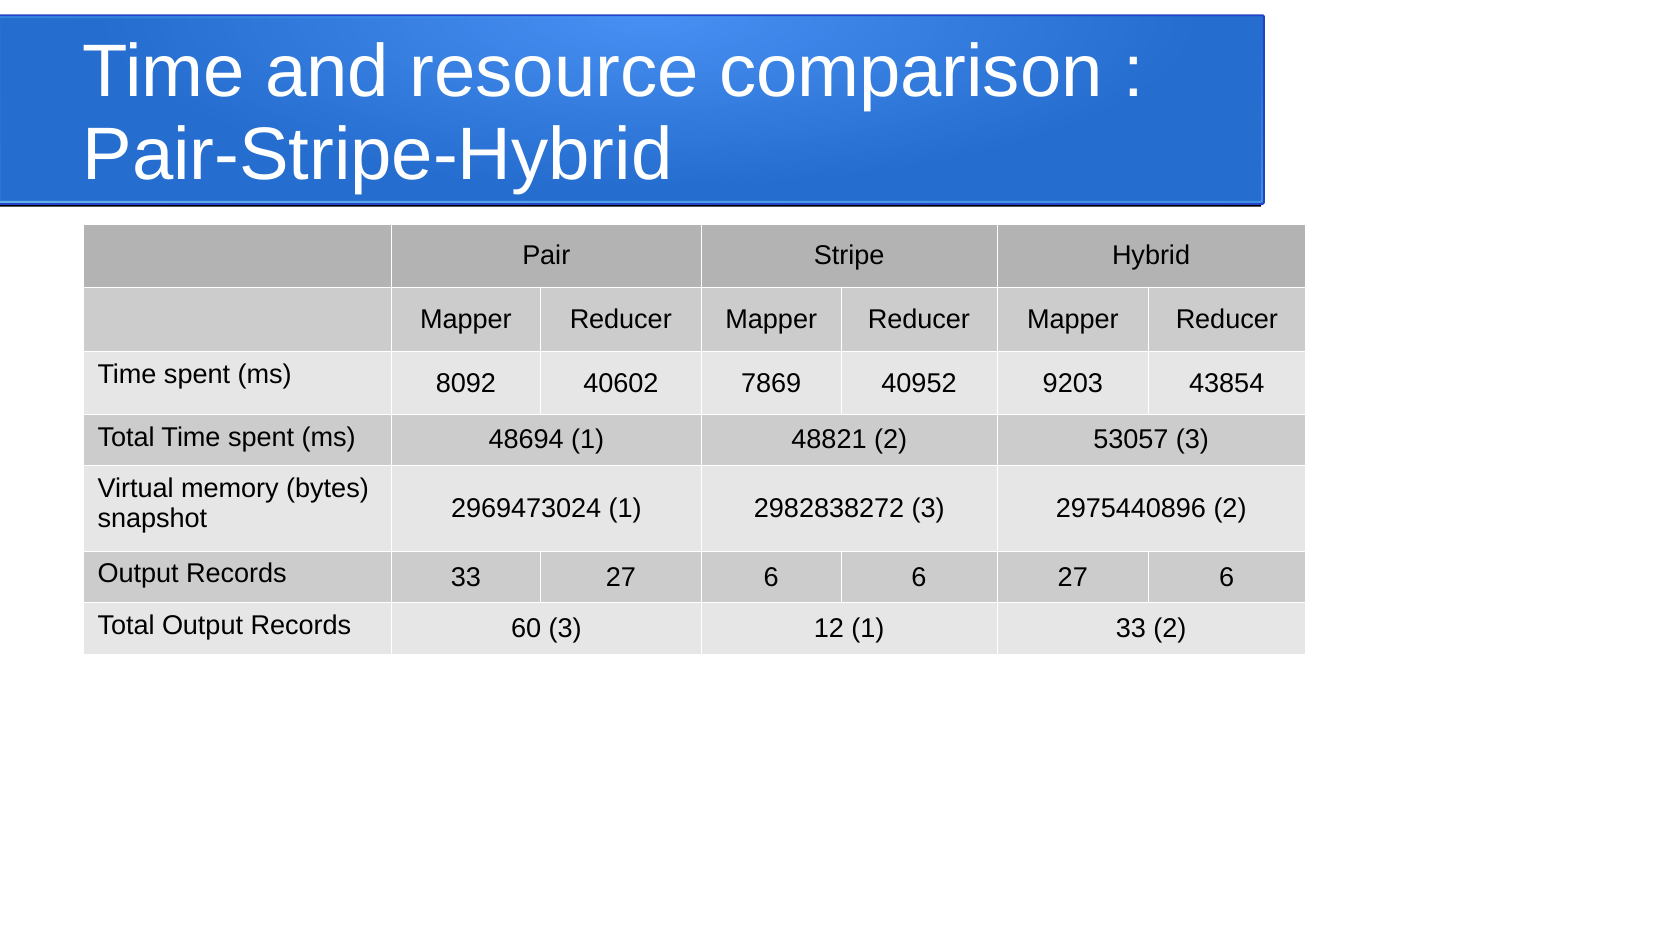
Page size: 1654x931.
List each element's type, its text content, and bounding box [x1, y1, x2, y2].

table_cell Time spent (ms) [84, 352, 391, 414]
table_cell 48694 (1) [392, 415, 701, 465]
table_cell 2982838272 (3) [702, 466, 997, 551]
table_cell 60 (3) [392, 603, 701, 654]
table_cell Reducer [842, 288, 997, 351]
table_cell 8092 [392, 352, 540, 414]
table_cell 48821 (2) [702, 415, 997, 465]
table_cell 27 [541, 552, 701, 602]
table_cell 7869 [702, 352, 841, 414]
table_header Stripe [702, 225, 997, 287]
table_cell Total Output Records [84, 603, 391, 654]
table_cell 6 [702, 552, 841, 602]
table_header [84, 225, 391, 287]
table_cell 6 [1149, 552, 1305, 602]
table_cell Total Time spent (ms) [84, 415, 391, 465]
table_cell 40952 [842, 352, 997, 414]
title Time and resource comparison : Pair-Stripe-Hybrid [82, 29, 1235, 196]
table_cell Reducer [1149, 288, 1305, 351]
table_header Hybrid [998, 225, 1305, 287]
table_cell 9203 [998, 352, 1148, 414]
table_cell Mapper [392, 288, 540, 351]
table_cell 2975440896 (2) [998, 466, 1305, 551]
table_cell 53057 (3) [998, 415, 1305, 465]
table_cell [84, 288, 391, 351]
table_header Pair [392, 225, 701, 287]
table_cell 6 [842, 552, 997, 602]
table_cell 33 [392, 552, 540, 602]
table_cell 33 (2) [998, 603, 1305, 654]
table_cell Virtual memory (bytes) snapshot [84, 466, 391, 551]
table_cell Mapper [998, 288, 1148, 351]
table_cell Mapper [702, 288, 841, 351]
table_cell 40602 [541, 352, 701, 414]
table_cell 12 (1) [702, 603, 997, 654]
table_cell Output Records [84, 552, 391, 602]
table_cell Reducer [541, 288, 701, 351]
table_cell 43854 [1149, 352, 1305, 414]
table_cell 27 [998, 552, 1148, 602]
table_cell 2969473024 (1) [392, 466, 701, 551]
